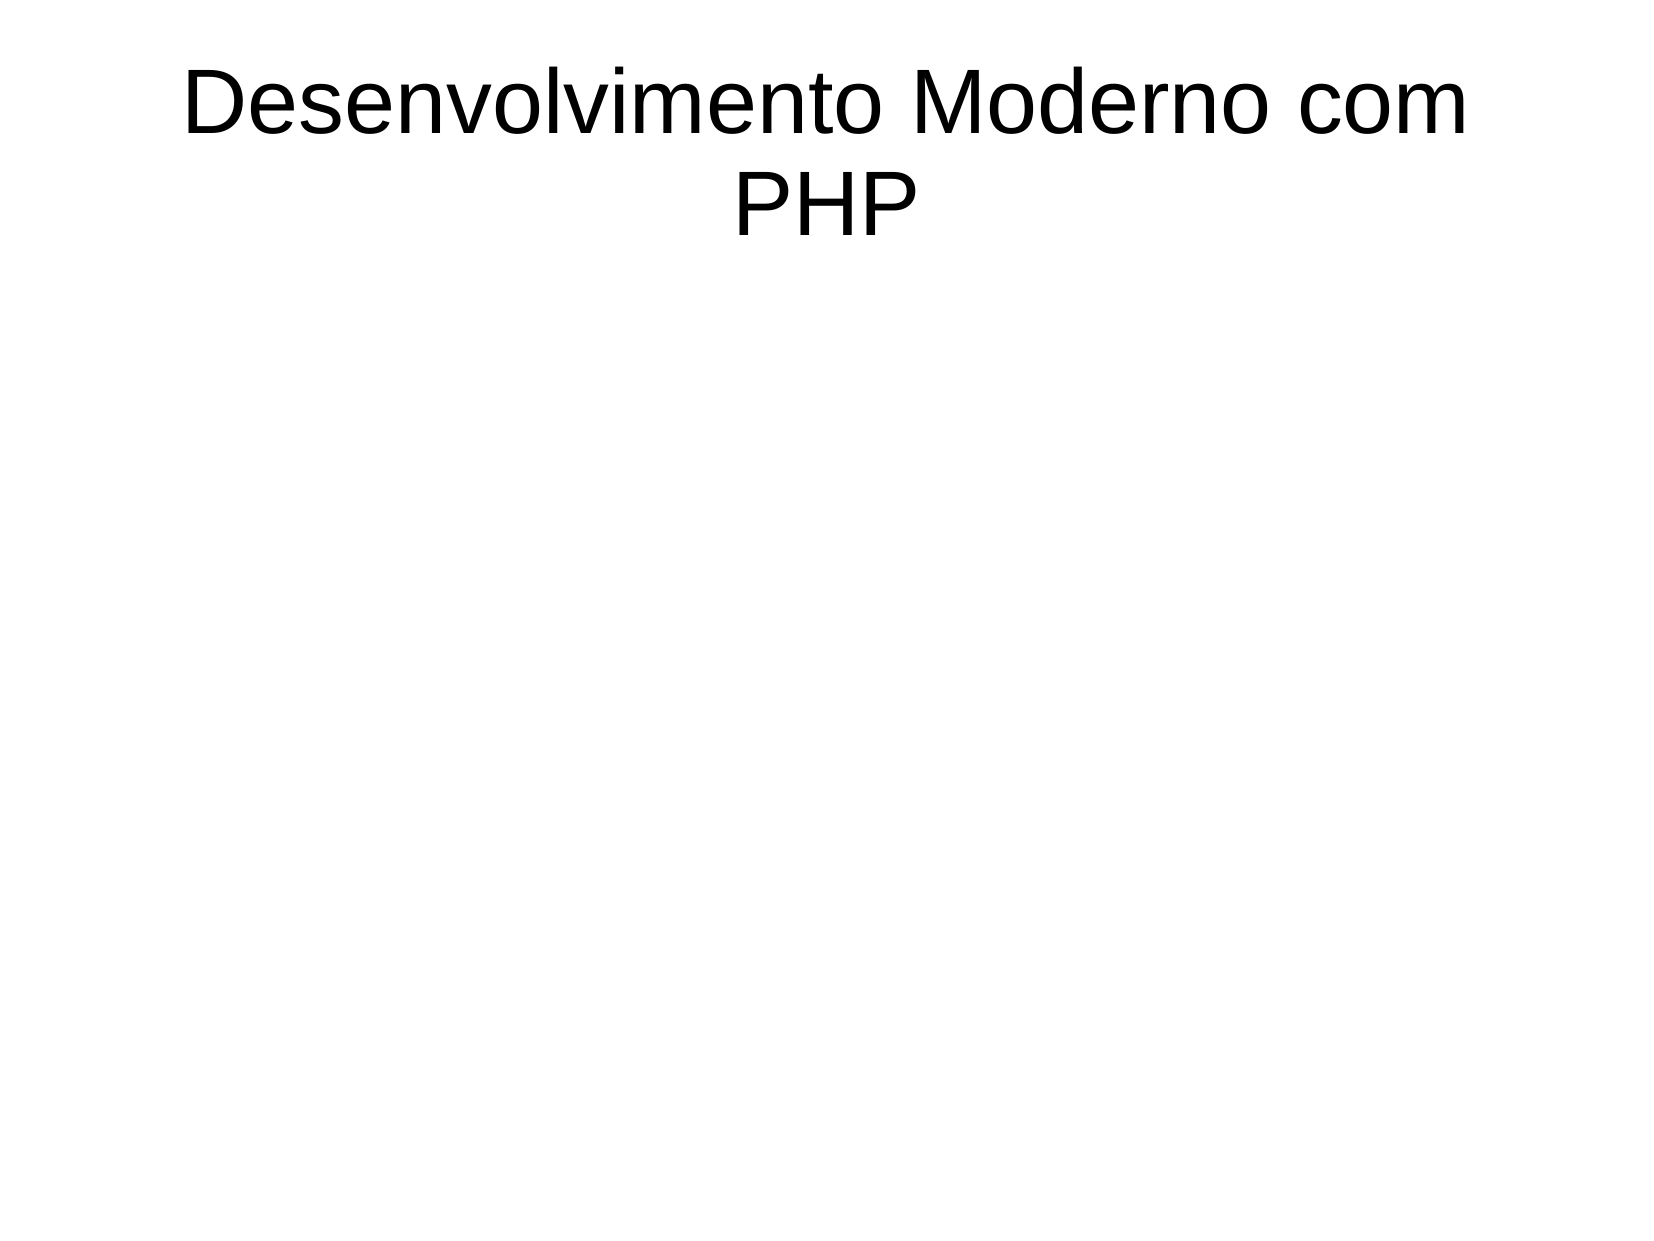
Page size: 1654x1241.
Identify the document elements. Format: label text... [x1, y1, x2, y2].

title Desenvolvimento Moderno com PHP [82, 49, 1571, 257]
